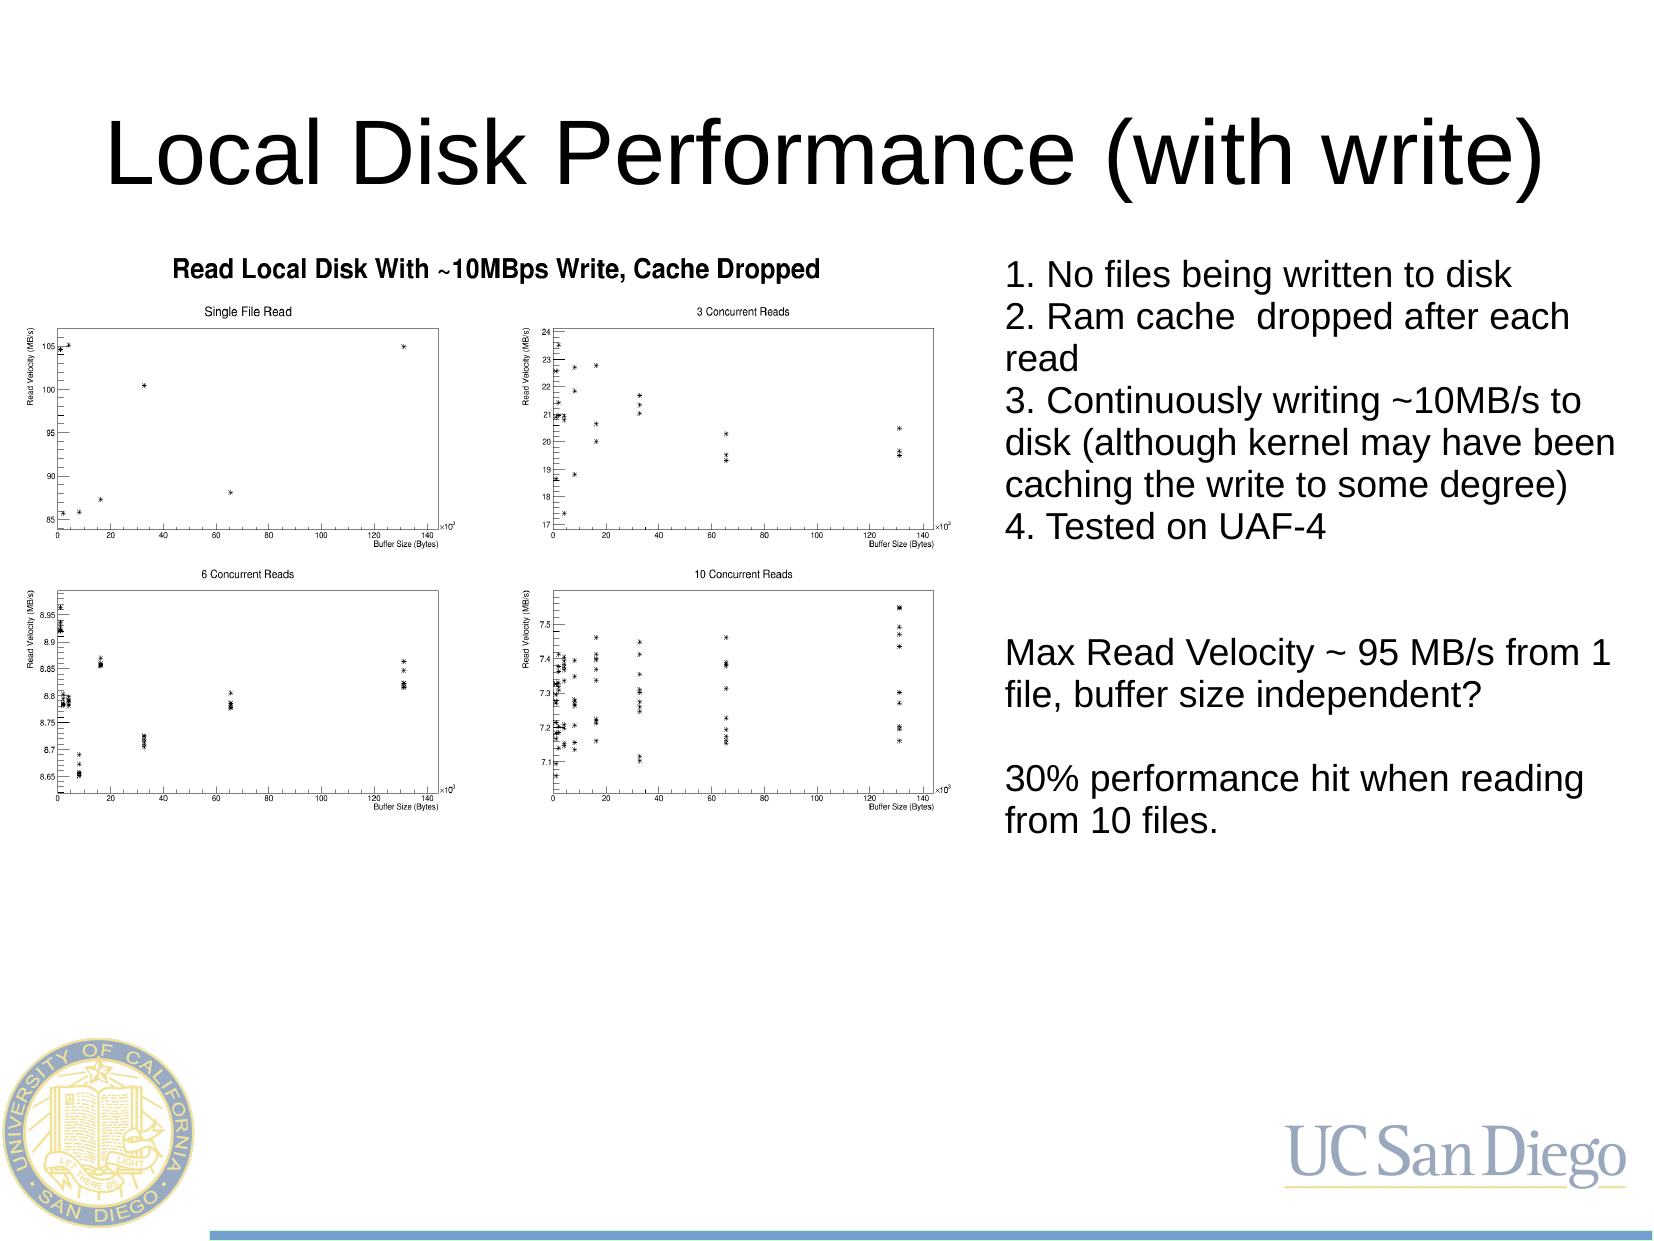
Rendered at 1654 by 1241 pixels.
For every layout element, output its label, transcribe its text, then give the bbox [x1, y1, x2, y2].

picture [1253, 1089, 1653, 1230]
text_box [209, 1230, 1653, 1241]
title Local Disk Performance (with write) [82, 49, 1571, 257]
picture [0, 1034, 196, 1231]
picture [0, 239, 990, 823]
text_box 1. No files being written to disk 2. Ram cache dropped after each read 3. Continuously writing ~10MB/s to disk (although kernel may have been caching the write to some degree) 4. Tested on UAF-4 Max Read Velocity ~ 95 MB/s from 1 file, buffer size independent? 30% performance hit when reading from 10 files. [990, 246, 1653, 933]
